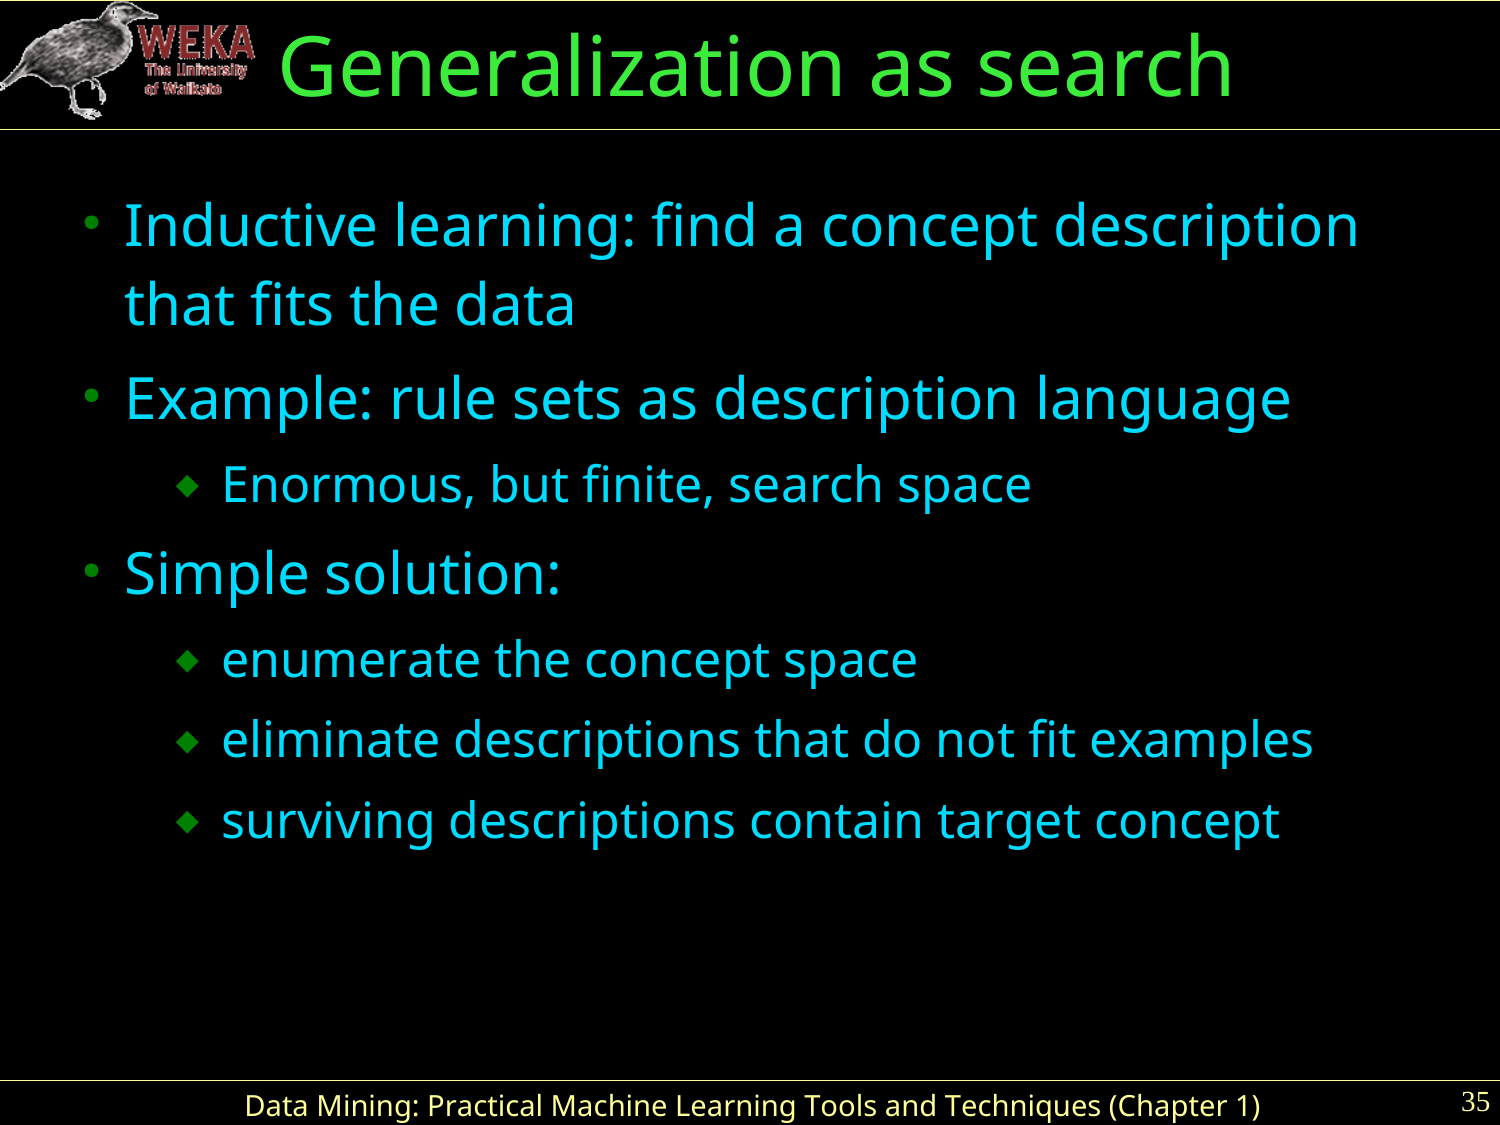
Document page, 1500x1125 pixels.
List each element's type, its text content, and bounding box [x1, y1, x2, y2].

picture [0, 1, 263, 129]
list Inductive learning: find a concept description that fits the data Example: rule sets as description language Enormous, but finite, search space Simple solution: enumerate the concept space eliminate descriptions that do not fit examples surviving descriptions contain target concept [67, 177, 1418, 1093]
title Generalization as search [263, 0, 1500, 159]
